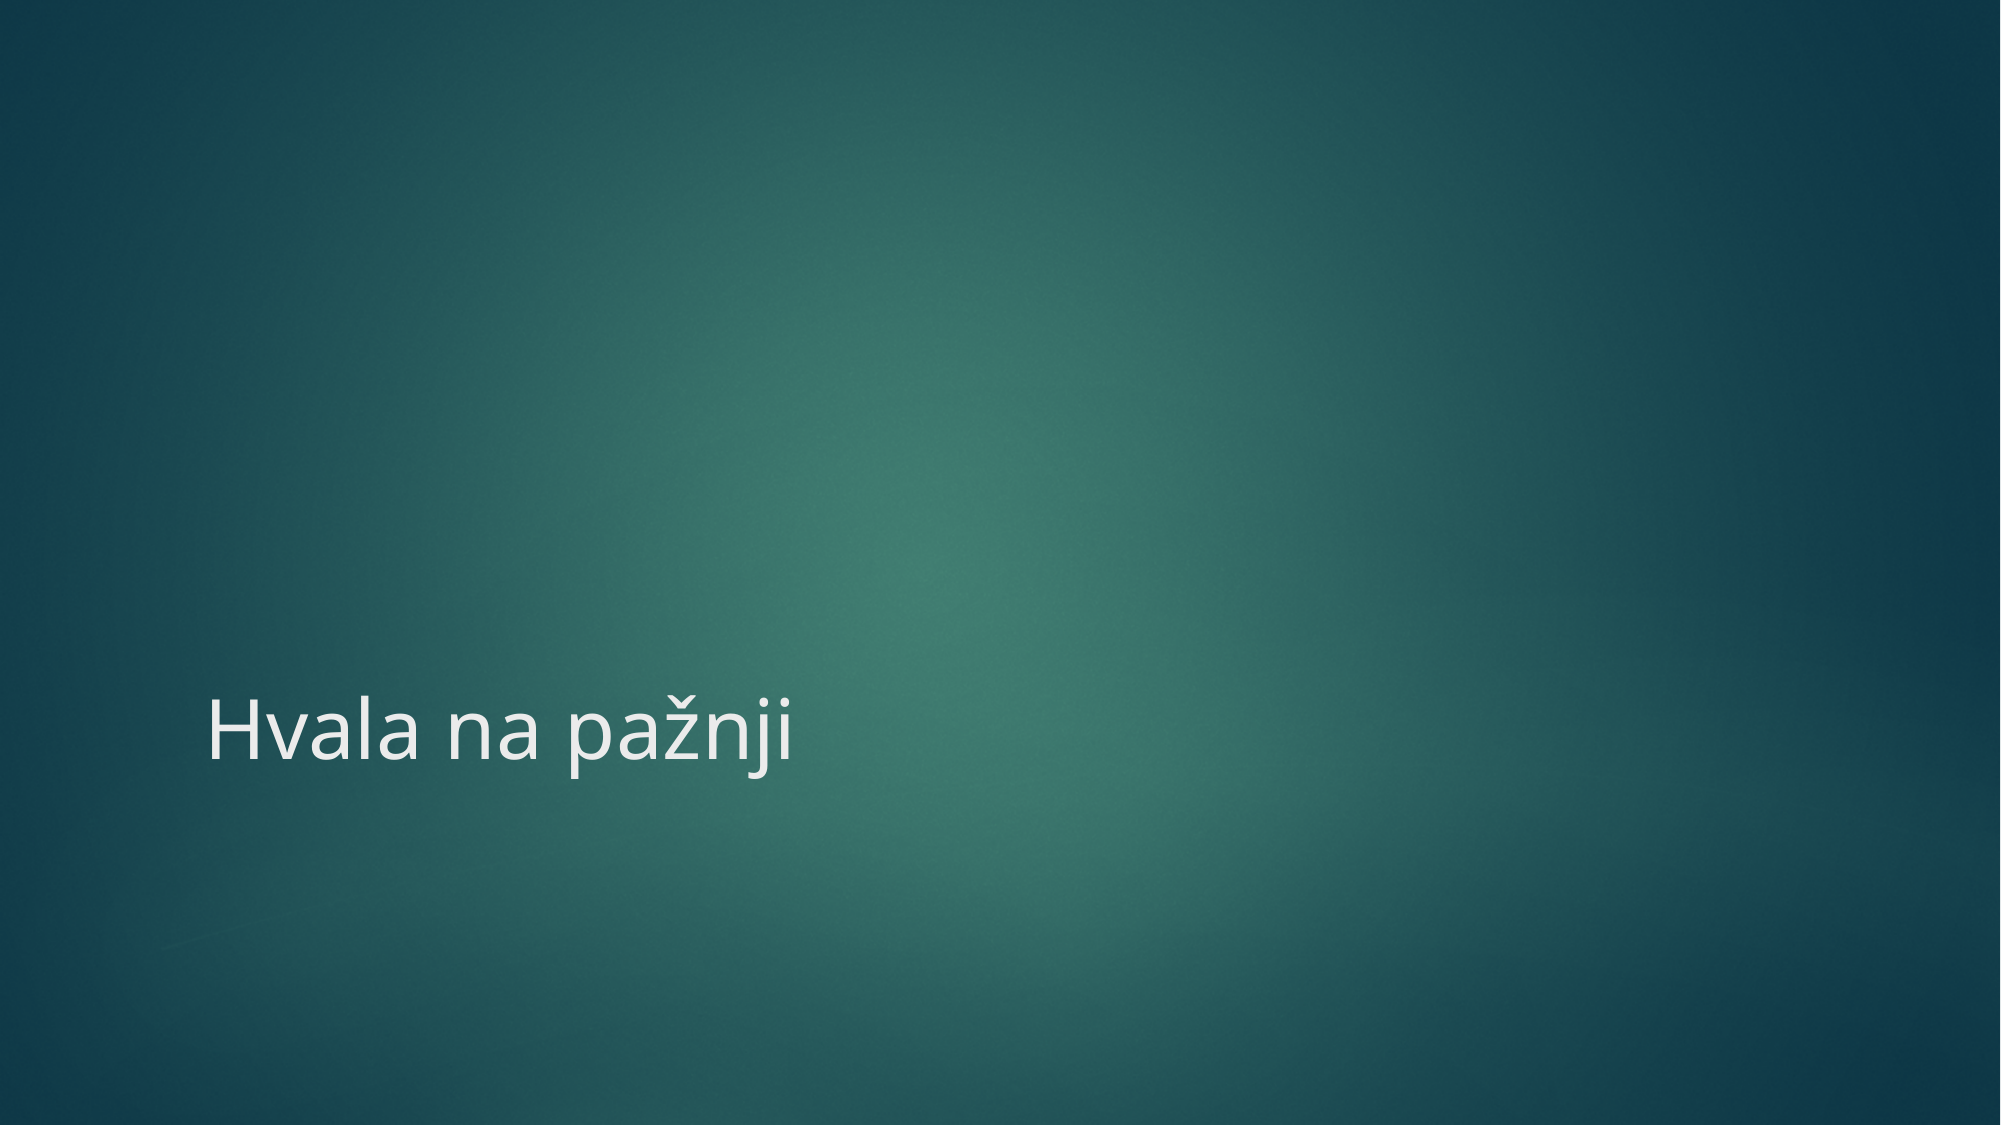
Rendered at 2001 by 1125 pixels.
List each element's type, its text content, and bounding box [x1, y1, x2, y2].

title Hvala na pažnji [189, 469, 1638, 784]
